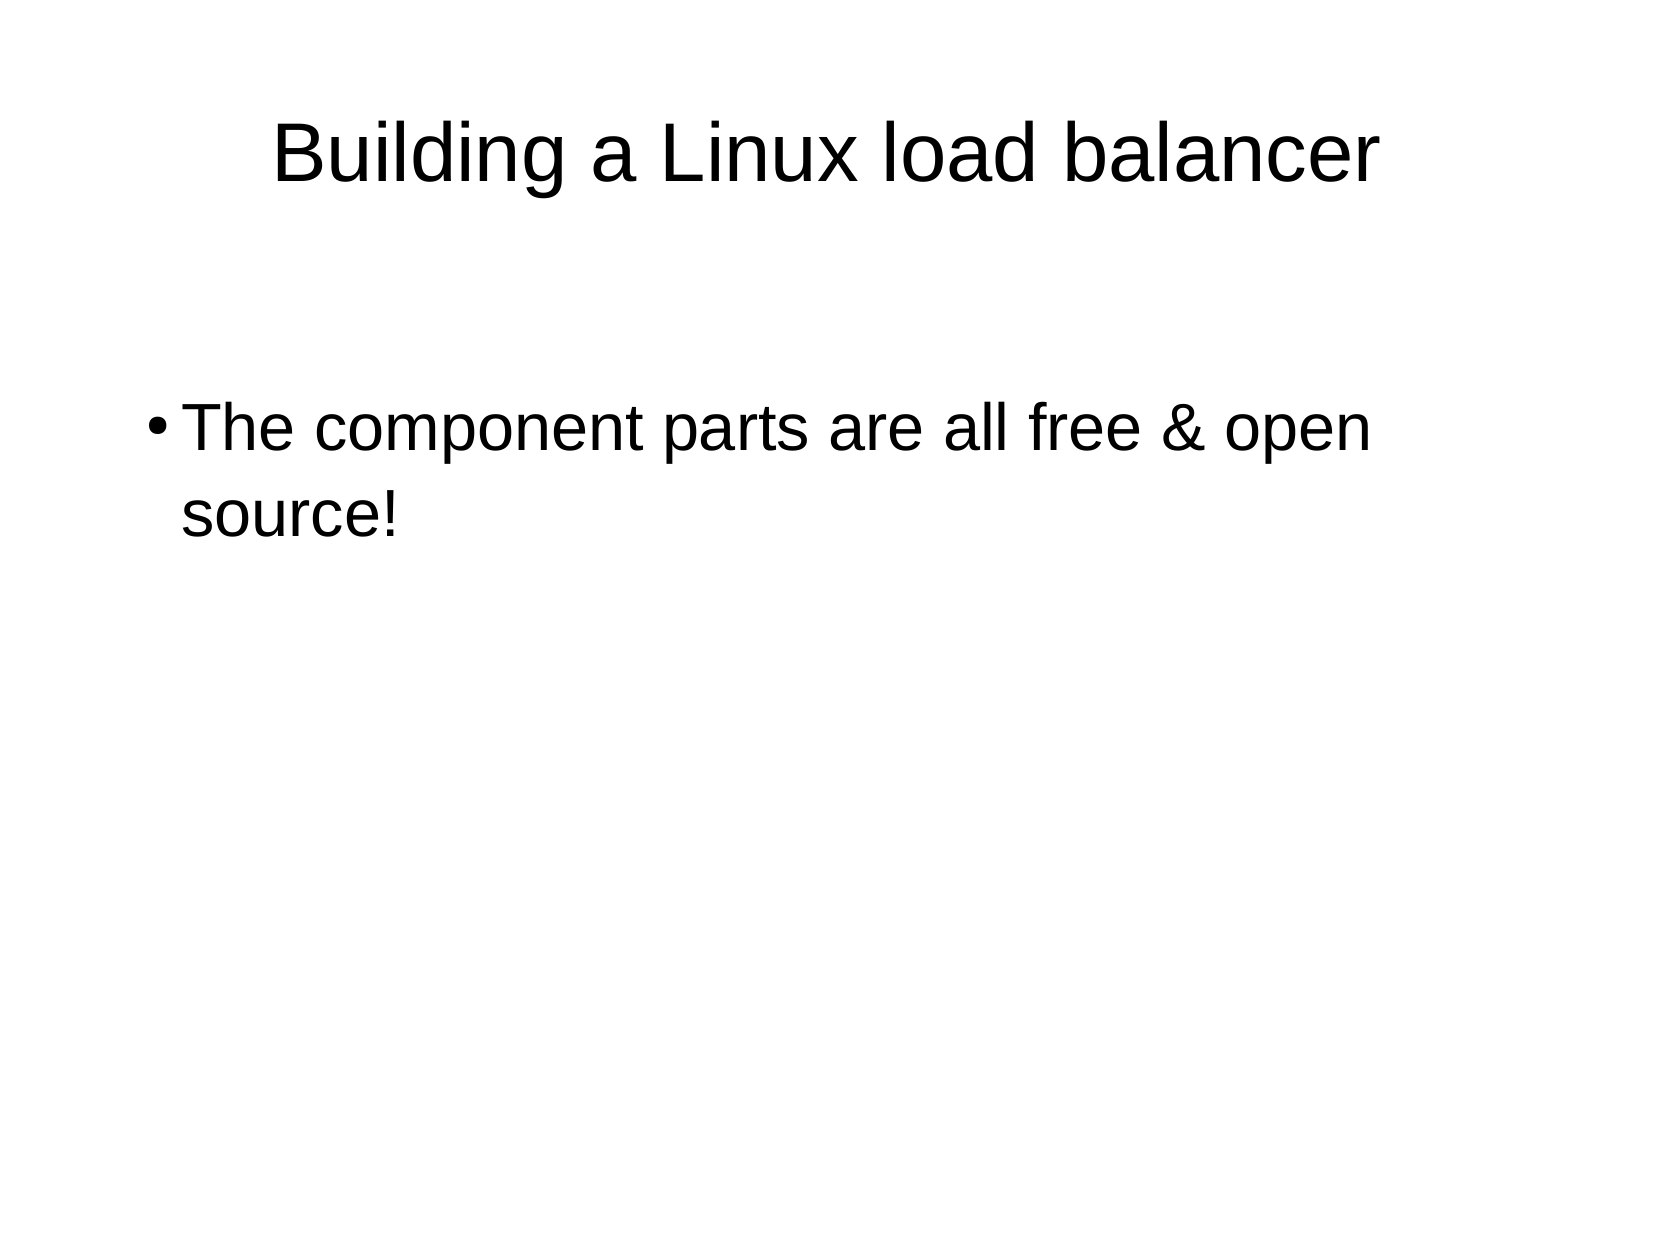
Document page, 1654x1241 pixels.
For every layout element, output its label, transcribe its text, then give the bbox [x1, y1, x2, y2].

text_box The component parts are all free & open source! [131, 371, 1523, 891]
title Building a Linux load balancer [82, 49, 1571, 257]
